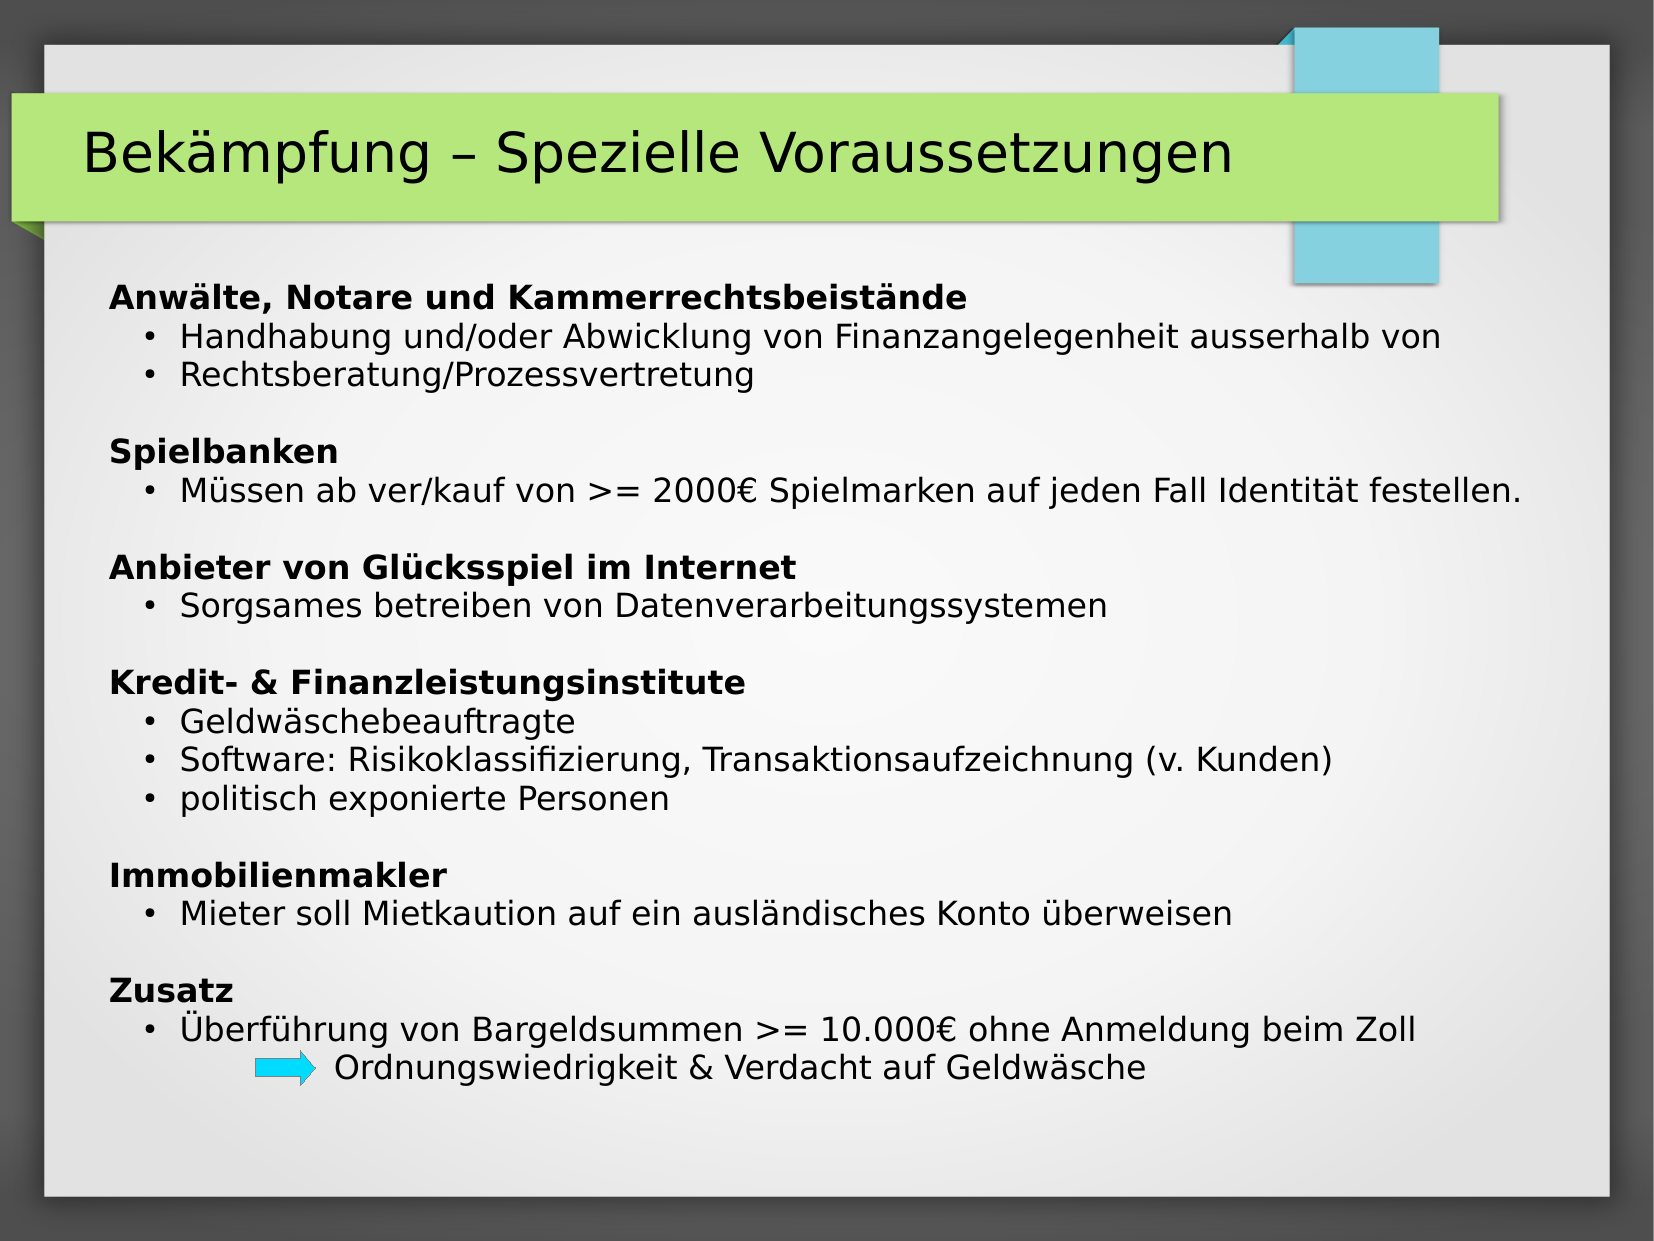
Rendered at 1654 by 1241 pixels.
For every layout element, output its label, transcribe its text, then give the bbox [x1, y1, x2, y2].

text_box [255, 1050, 316, 1086]
text_box Anwälte, Notare und Kammerrechtsbeistände Handhabung und/oder Abwicklung von Finanzangelegenheit ausserhalb von Rechtsberatung/Prozessvertretung Spielbanken Müssen ab ver/kauf von >= 2000€ Spielmarken auf jeden Fall Identität festellen. Anbieter von Glücksspiel im Internet Sorgsames betreiben von Datenverarbeitungssystemen Kredit- & Finanzleistungsinstitute Geldwäschebeauftragte Software: Risikoklassifizierung, Transaktionsaufzeichnung (v. Kunden) politisch exponierte Personen Immobilienmakler Mieter soll Mietkaution auf ein ausländisches Konto überweisen Zusatz Überführung von Bargeldsummen >= 10.000€ ohne Anmeldung beim Zoll Ordnungswiedrigkeit & Verdacht auf Geldwäsche [93, 271, 1560, 1096]
picture [0, 0, 1654, 1241]
title Bekämpfung – Spezielle Voraussetzungen [82, 49, 1571, 257]
